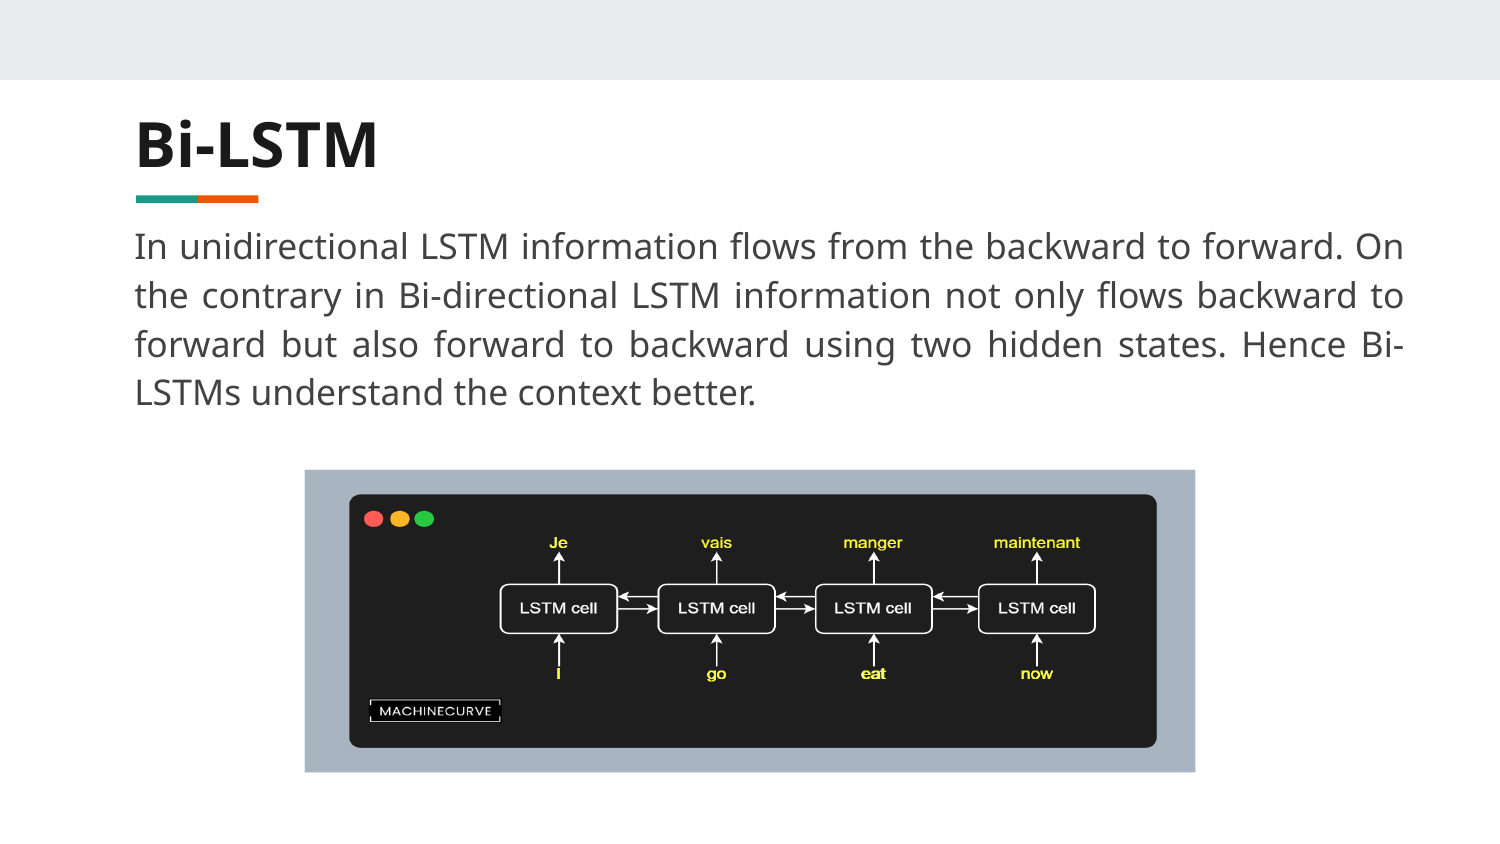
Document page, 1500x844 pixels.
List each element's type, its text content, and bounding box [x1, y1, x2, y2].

picture [304, 469, 1196, 773]
title Bi-LSTM [119, 90, 1381, 178]
list In unidirectional LSTM information flows from the backward to forward. On the contrary in Bi-directional LSTM information not only flows backward to forward but also forward to backward using two hidden states. Hence Bi-LSTMs understand the context better. [119, 202, 1421, 661]
